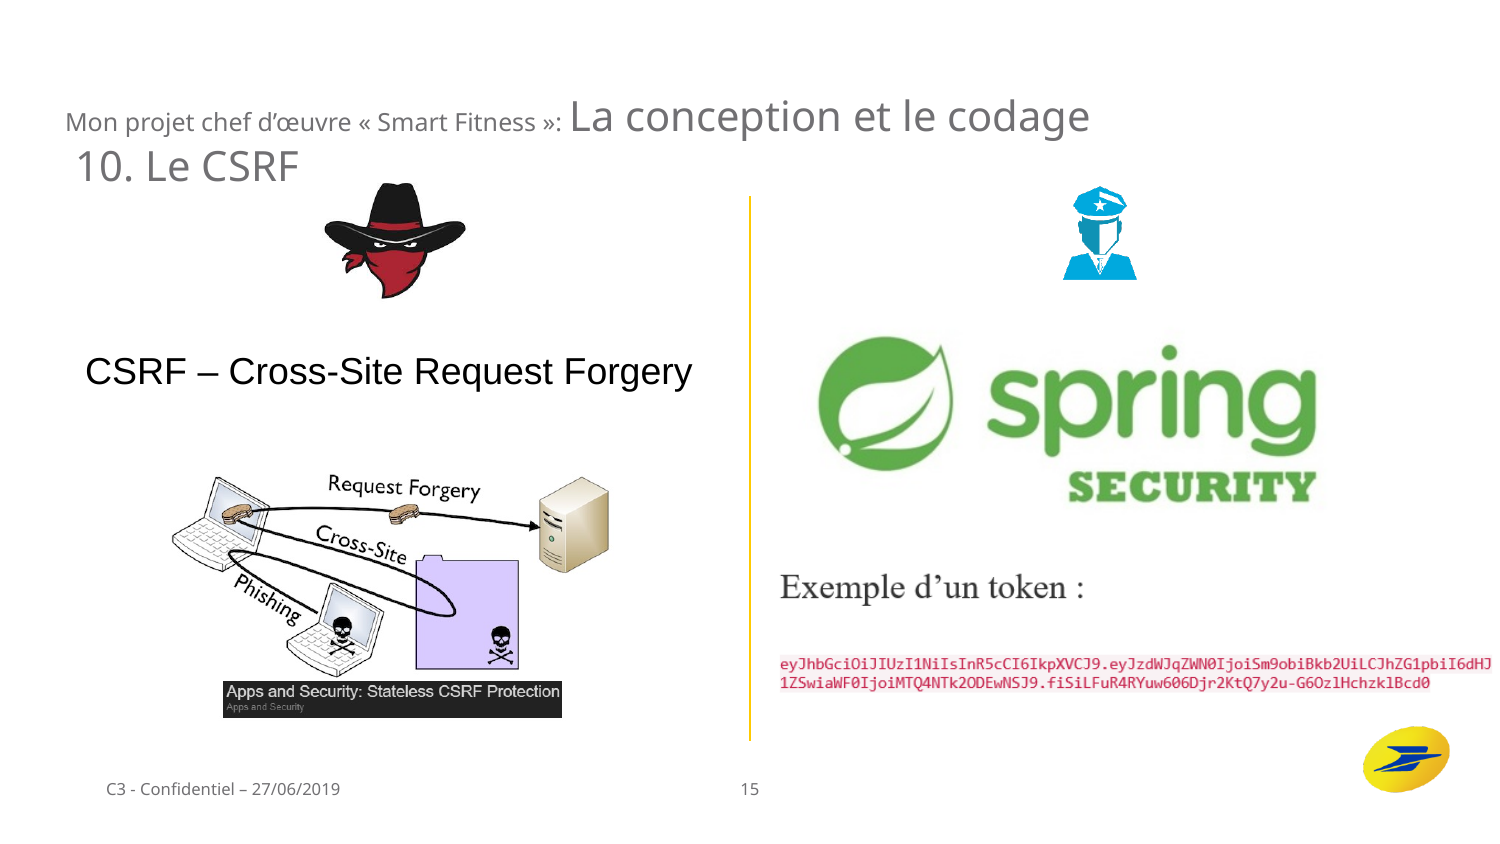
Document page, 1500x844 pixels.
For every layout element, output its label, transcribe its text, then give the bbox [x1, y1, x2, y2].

text_box CSRF – Cross-Site Request Forgery [70, 339, 720, 444]
title Mon projet chef d’œuvre « Smart Fitness »: La conception et le codage 10. Le CSRF [64, 89, 1436, 169]
picture [316, 177, 474, 305]
picture [1346, 702, 1465, 821]
picture [770, 566, 1500, 697]
picture [780, 180, 1401, 547]
picture [165, 468, 616, 721]
